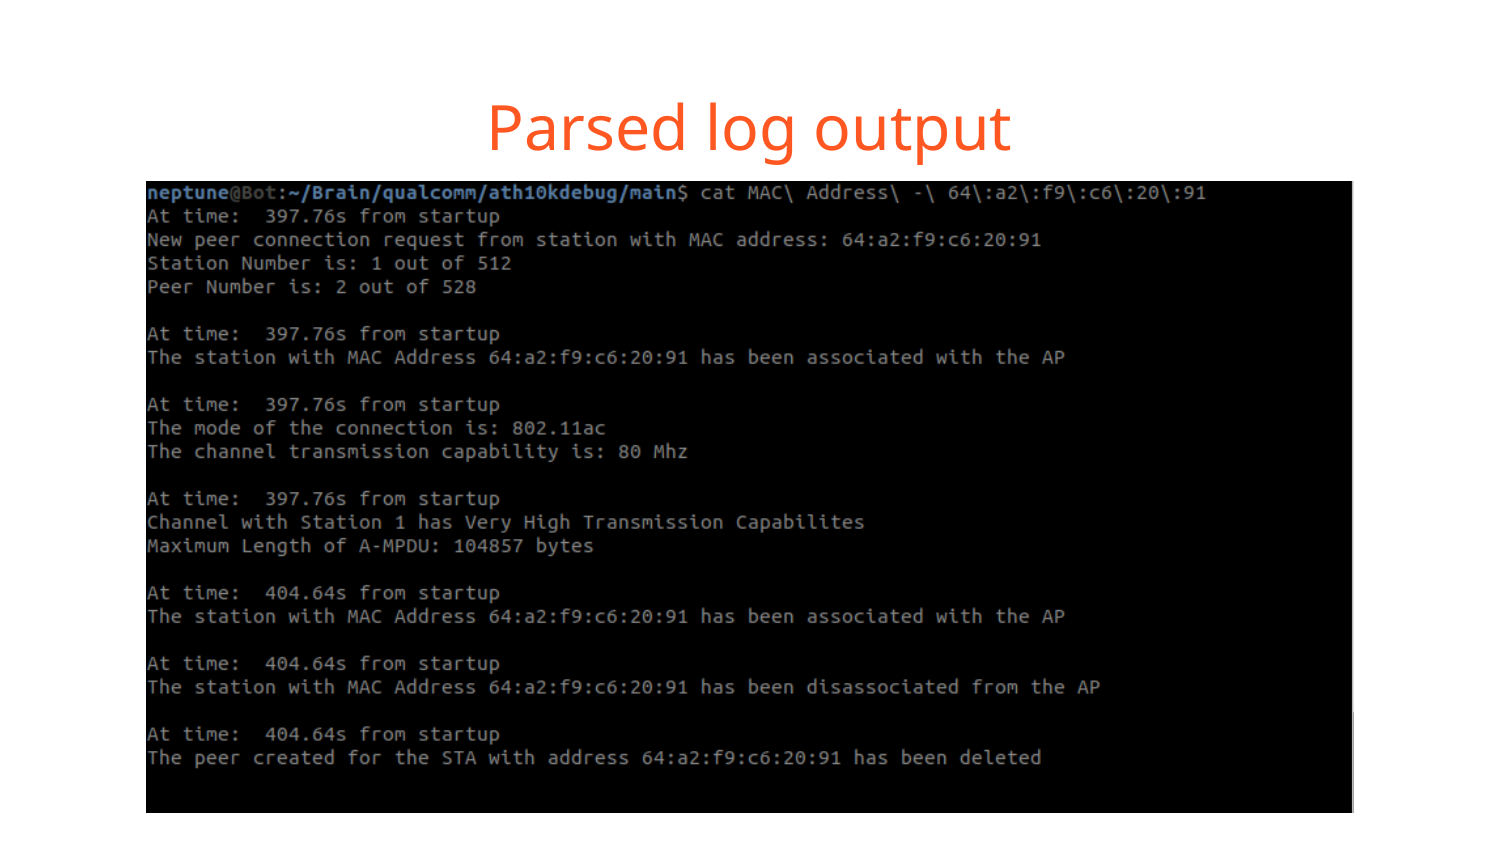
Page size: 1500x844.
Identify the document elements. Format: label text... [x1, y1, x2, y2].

title Parsed log output [51, 72, 1449, 167]
picture [146, 181, 1354, 813]
